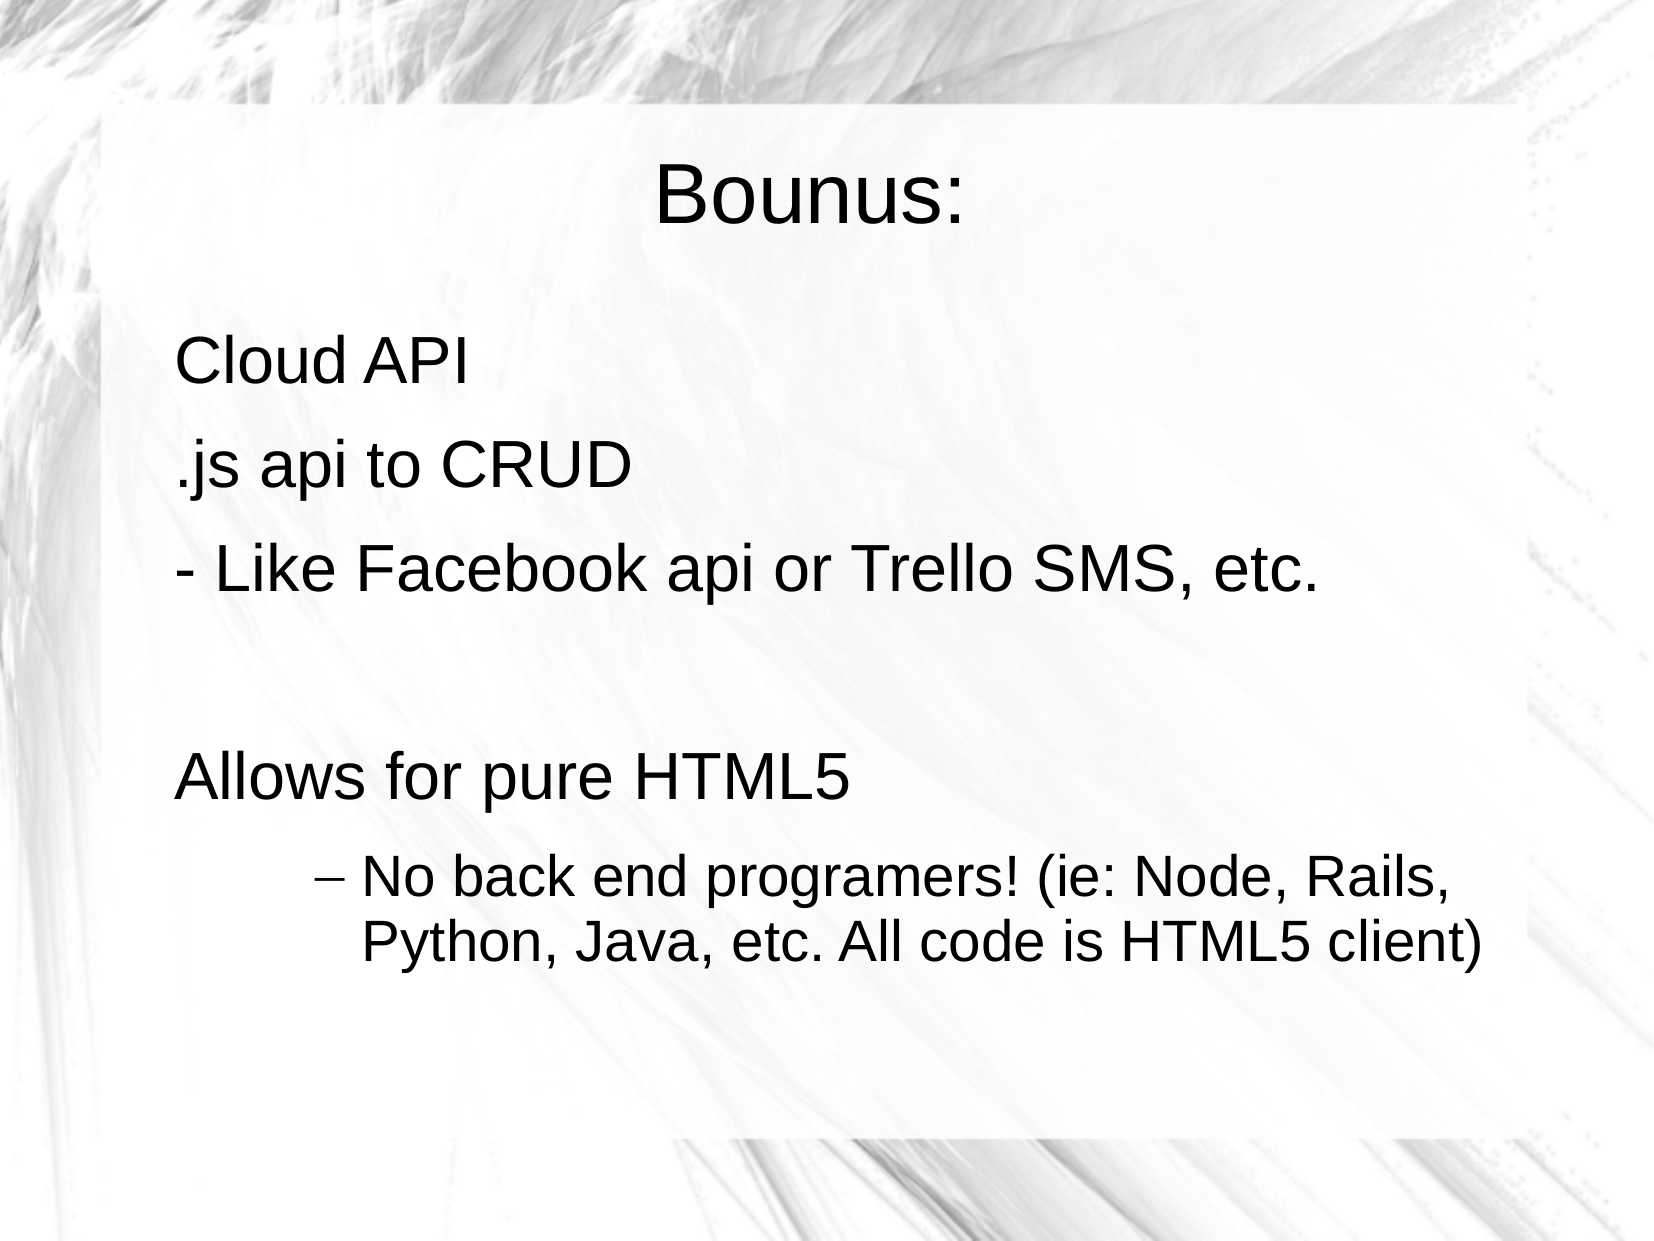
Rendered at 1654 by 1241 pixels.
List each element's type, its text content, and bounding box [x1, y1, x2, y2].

picture [0, 0, 1654, 1241]
list Cloud API .js api to CRUD - Like Facebook api or Trello SMS, etc. Allows for pure HTML5 No back end programers! (ie: Node, Rails, Python, Java, etc. All code is HTML5 client) [118, 319, 1569, 1044]
title Bounus: [118, 112, 1504, 278]
